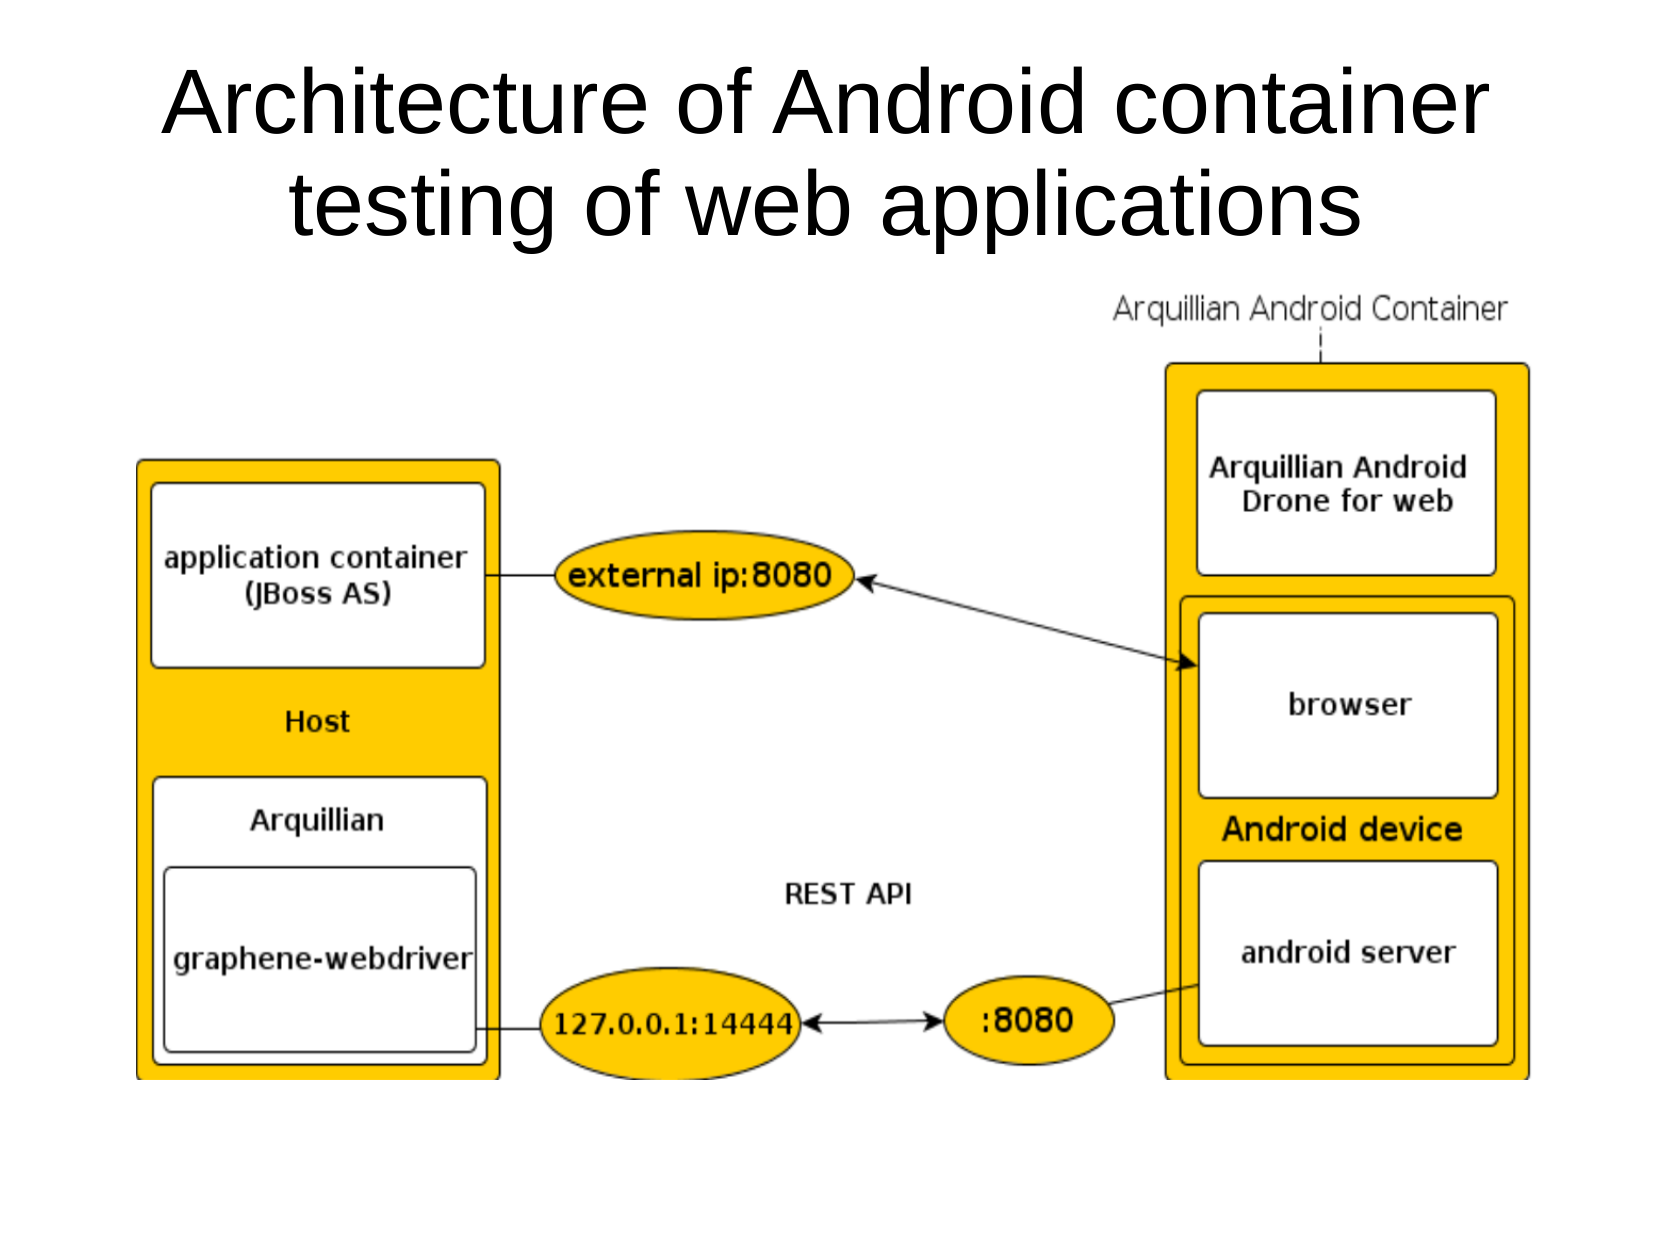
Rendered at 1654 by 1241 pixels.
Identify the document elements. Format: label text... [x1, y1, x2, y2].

title Architecture of Android container testing of web applications [82, 49, 1571, 257]
picture [135, 285, 1561, 1081]
